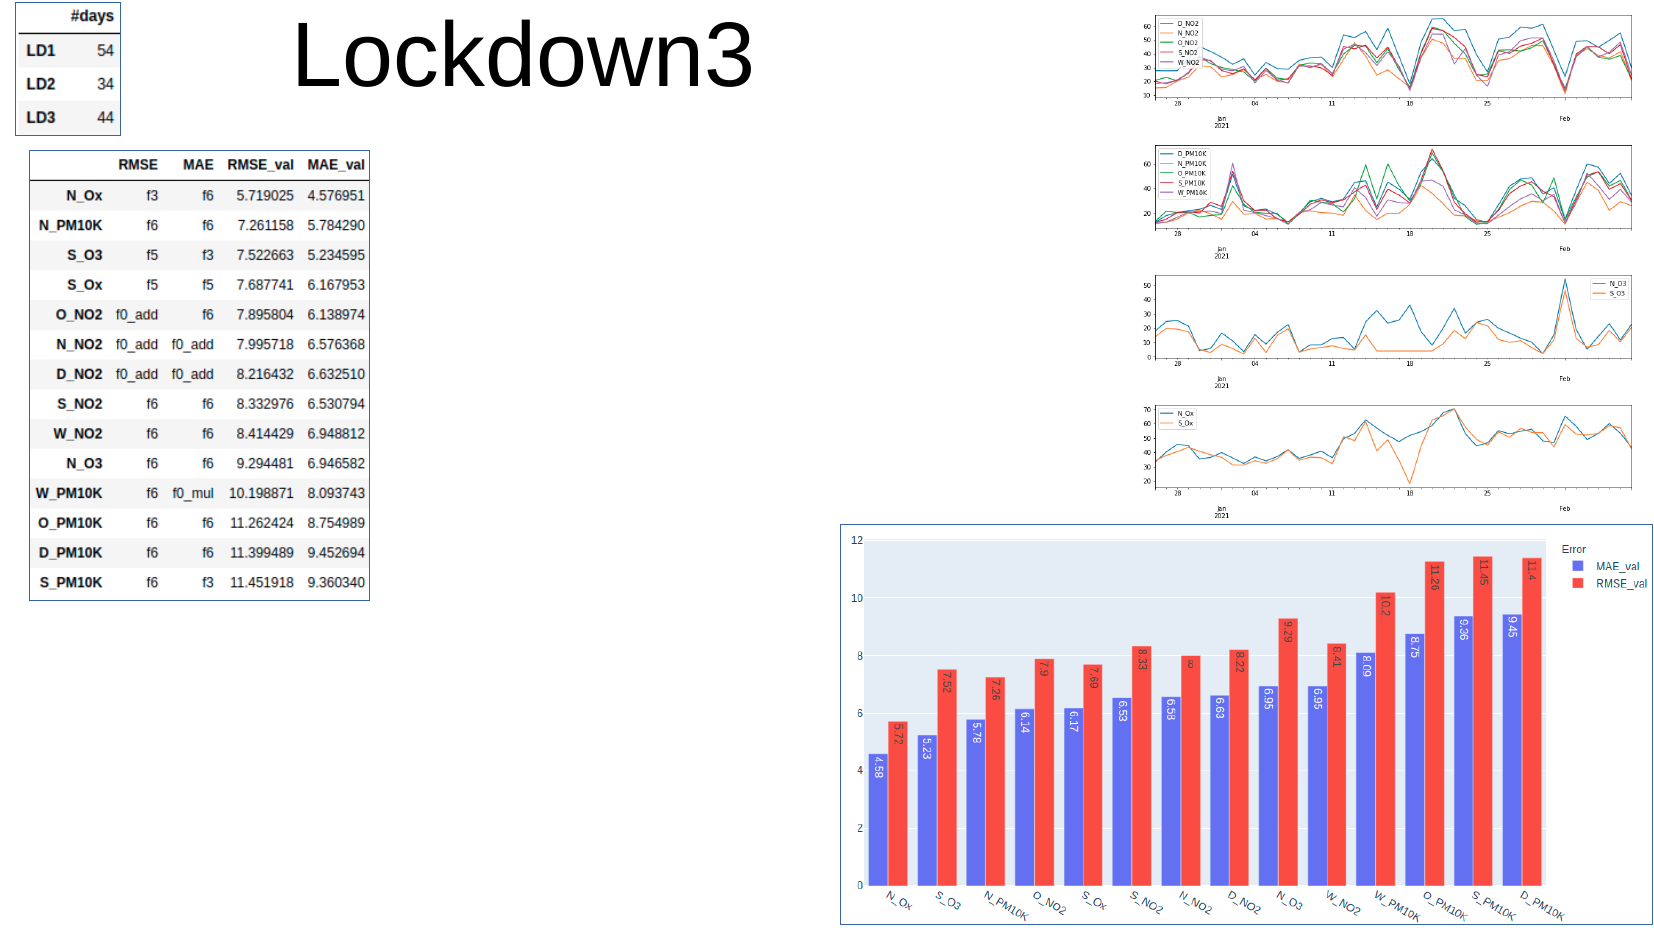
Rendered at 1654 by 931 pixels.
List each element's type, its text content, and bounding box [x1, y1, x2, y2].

picture [840, 524, 1653, 925]
picture [29, 149, 370, 601]
picture [1136, 9, 1636, 519]
picture [15, 2, 121, 136]
title Lockdown3 [121, 3, 948, 107]
